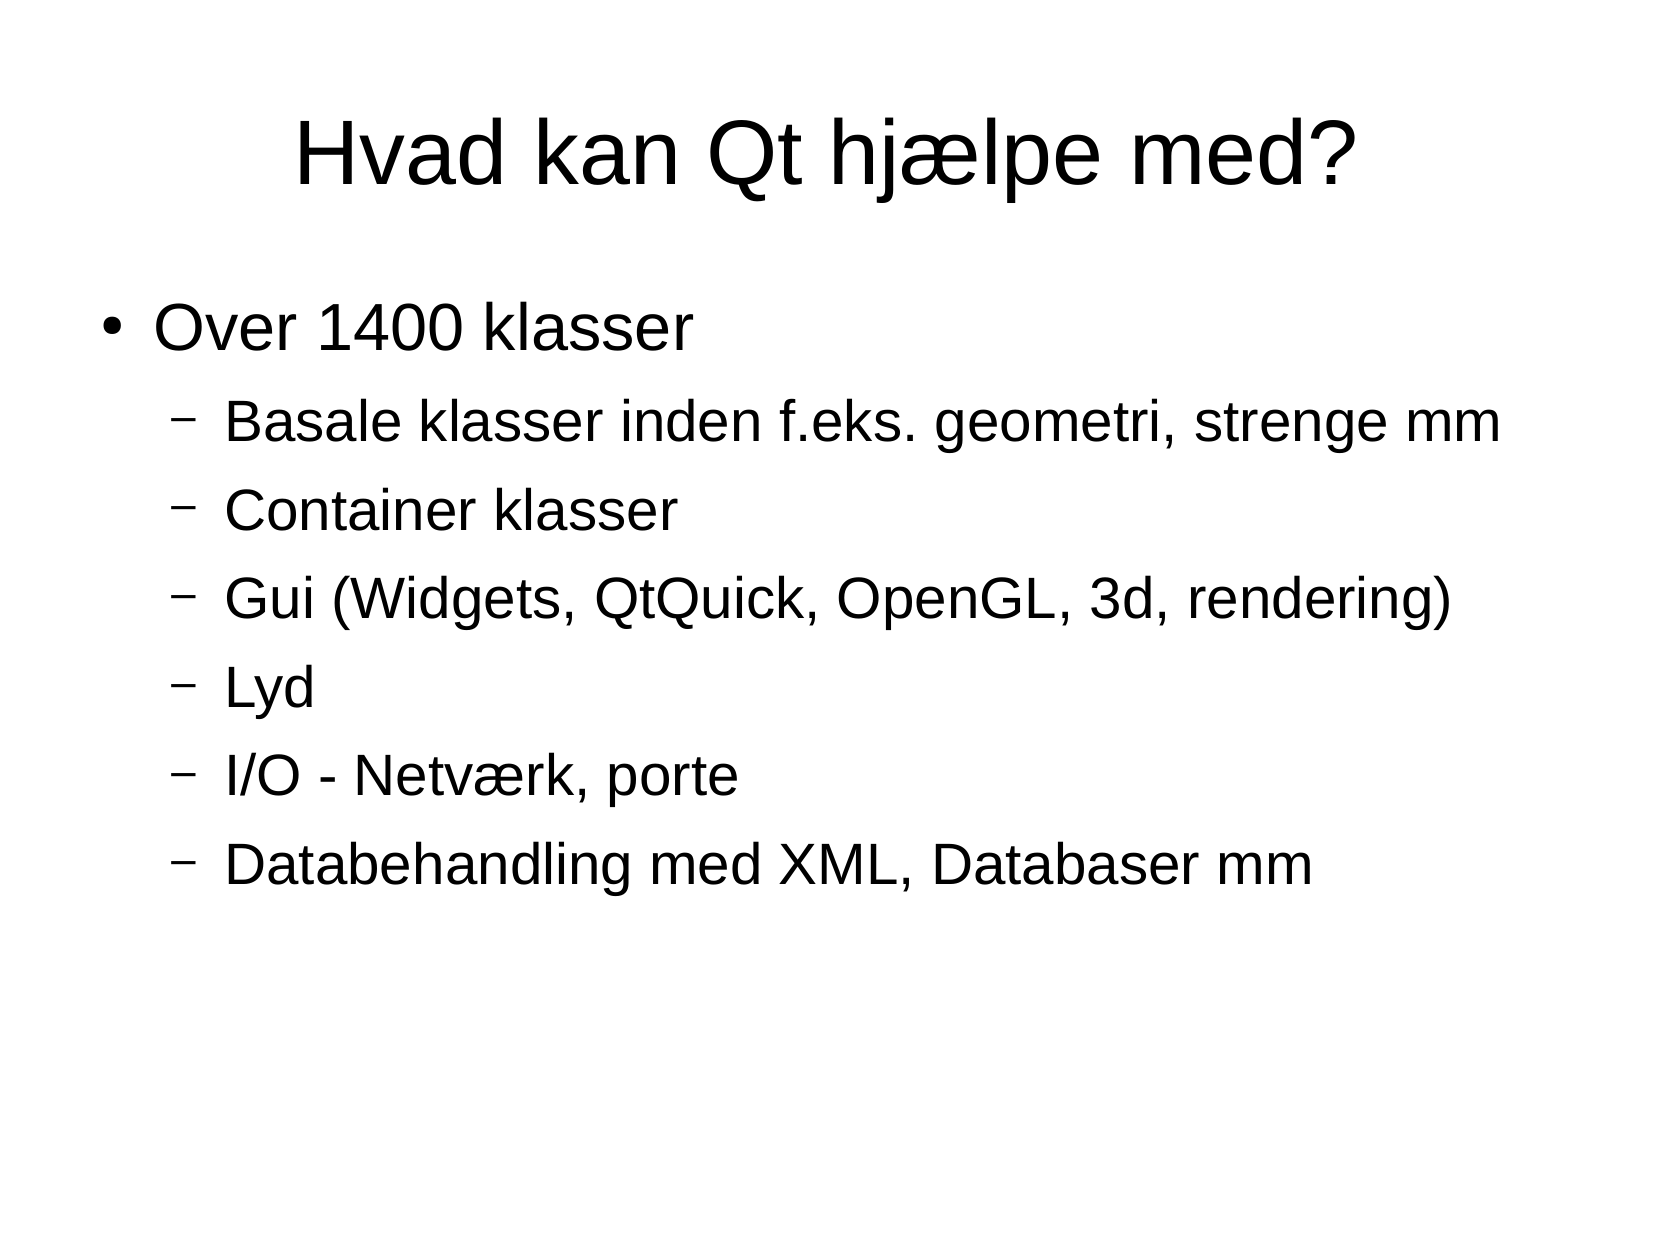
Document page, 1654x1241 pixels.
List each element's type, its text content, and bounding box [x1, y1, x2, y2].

list Over 1400 klasser Basale klasser inden f.eks. geometri, strenge mm Container klasser Gui (Widgets, QtQuick, OpenGL, 3d, rendering) Lyd I/O - Netværk, porte Databehandling med XML, Databaser mm [82, 290, 1571, 1010]
title Hvad kan Qt hjælpe med? [82, 49, 1571, 257]
